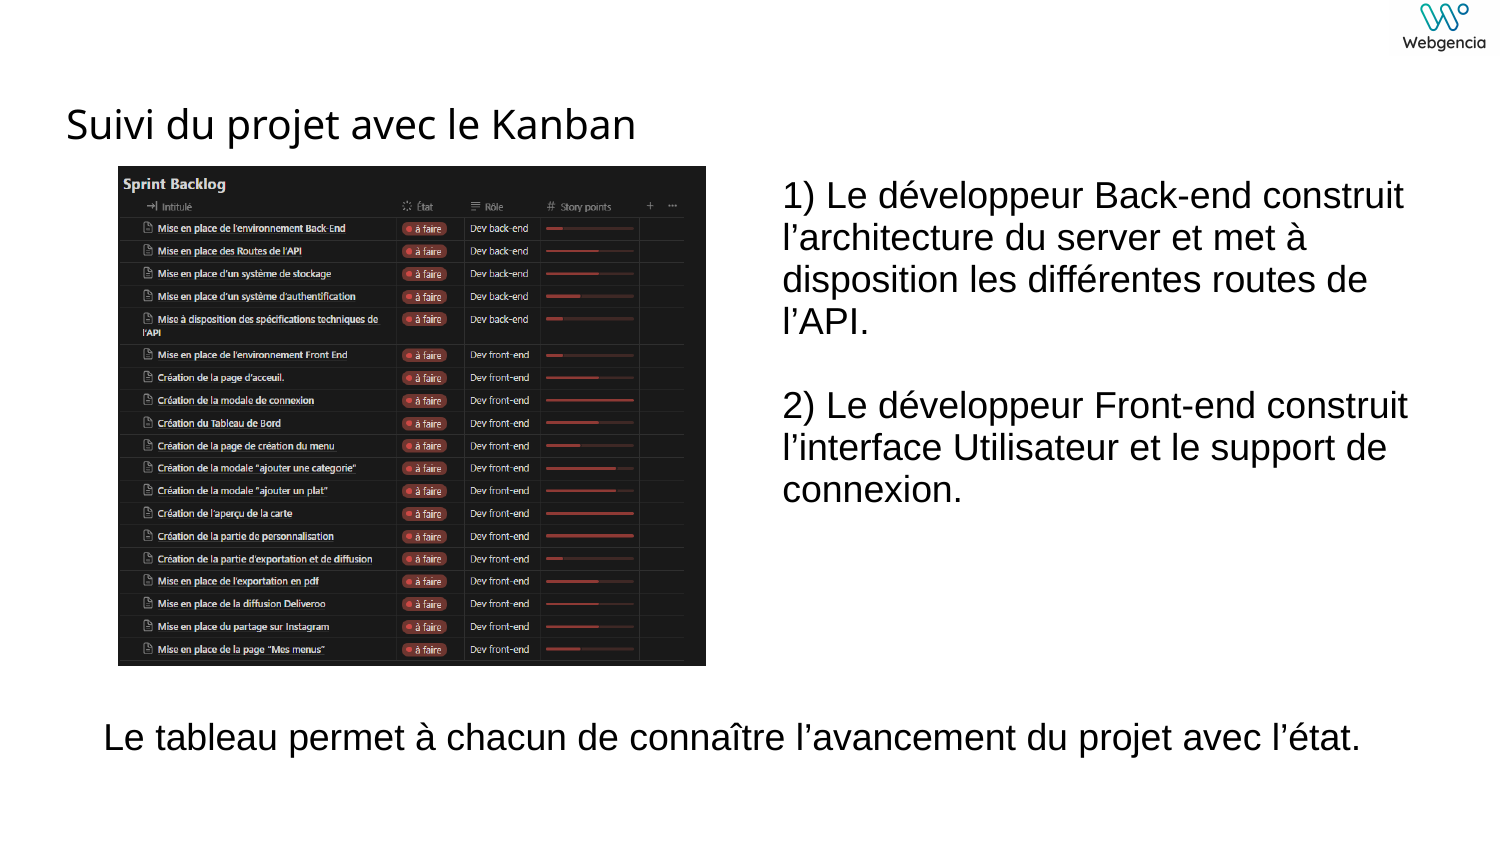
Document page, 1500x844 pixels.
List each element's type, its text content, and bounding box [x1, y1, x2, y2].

picture [118, 166, 706, 666]
title Suivi du projet avec le Kanban [51, 72, 1449, 167]
picture [1389, 0, 1500, 56]
text_box 1) Le développeur Back-end construit l’architecture du server et met à disposition les différentes routes de l’API. 2) Le développeur Front-end construit l’interface Utilisateur et le support de connexion. [767, 166, 1447, 680]
text_box Le tableau permet à chacun de connaître l’avancement du projet avec l’état. [88, 708, 1388, 827]
